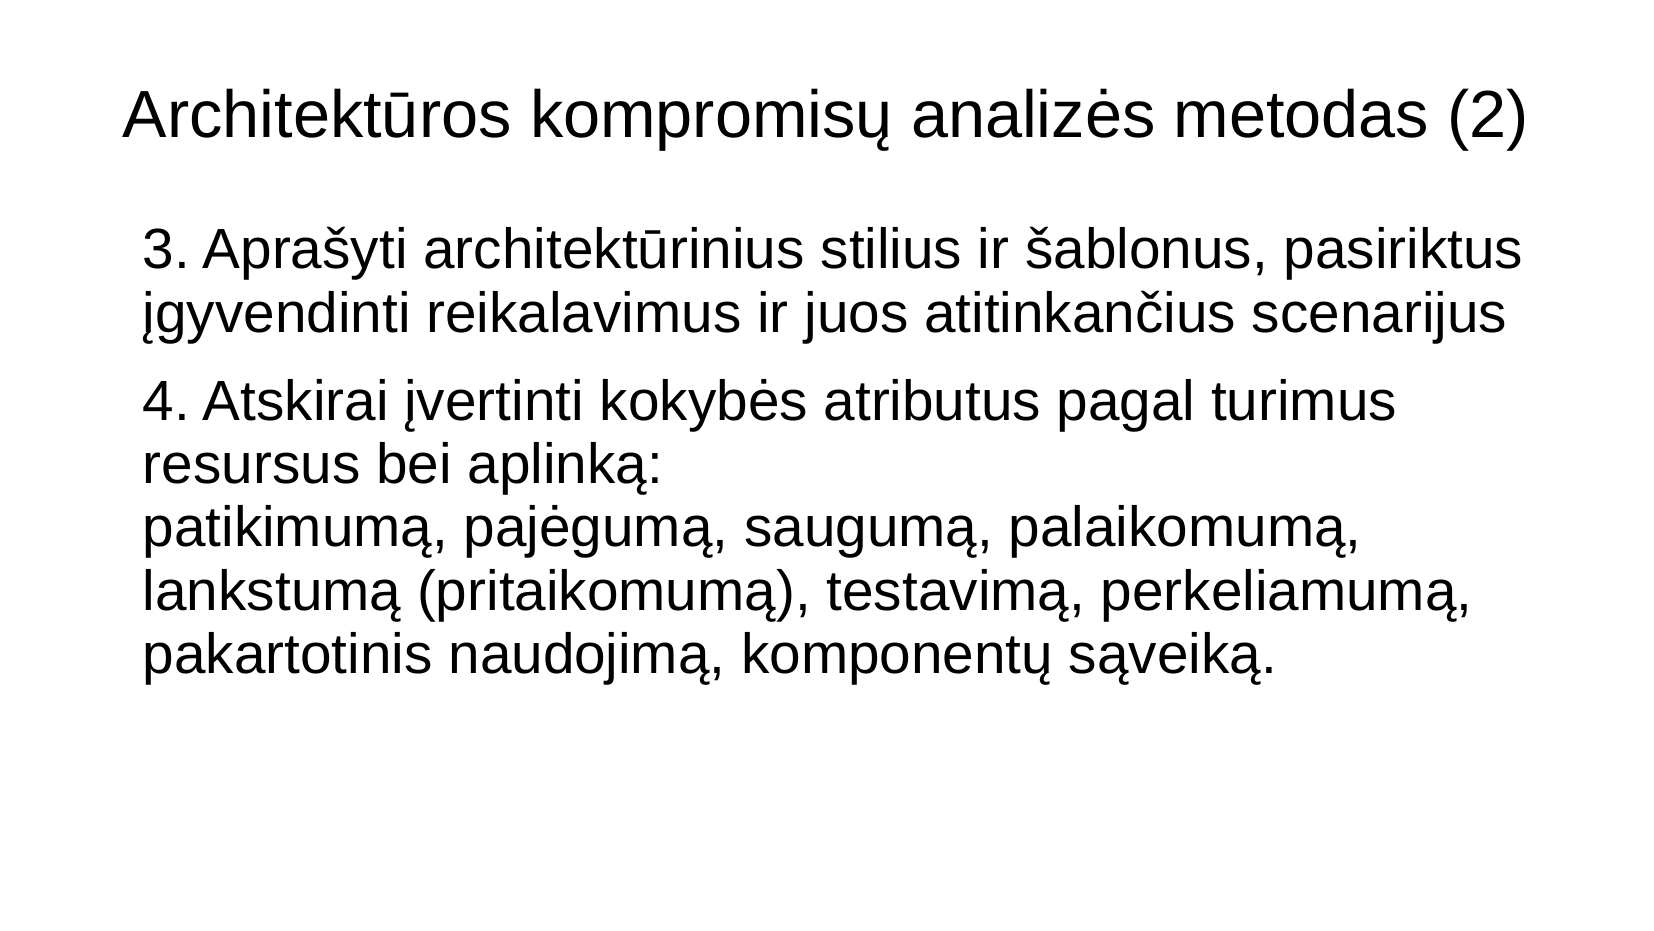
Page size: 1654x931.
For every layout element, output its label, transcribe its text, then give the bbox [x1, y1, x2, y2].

list 3. Aprašyti architektūrinius stilius ir šablonus, pasiriktus įgyvendinti reikalavimus ir juos atitinkančius scenarijus 4. Atskirai įvertinti kokybės atributus pagal turimus resursus bei aplinką: patikimumą, pajėgumą, saugumą, palaikomumą, lankstumą (pritaikomumą), testavimą, perkeliamumą, pakartotinis naudojimą, komponentų sąveiką. [82, 217, 1571, 758]
title Architektūros kompromisų analizės metodas (2) [82, 37, 1571, 193]
